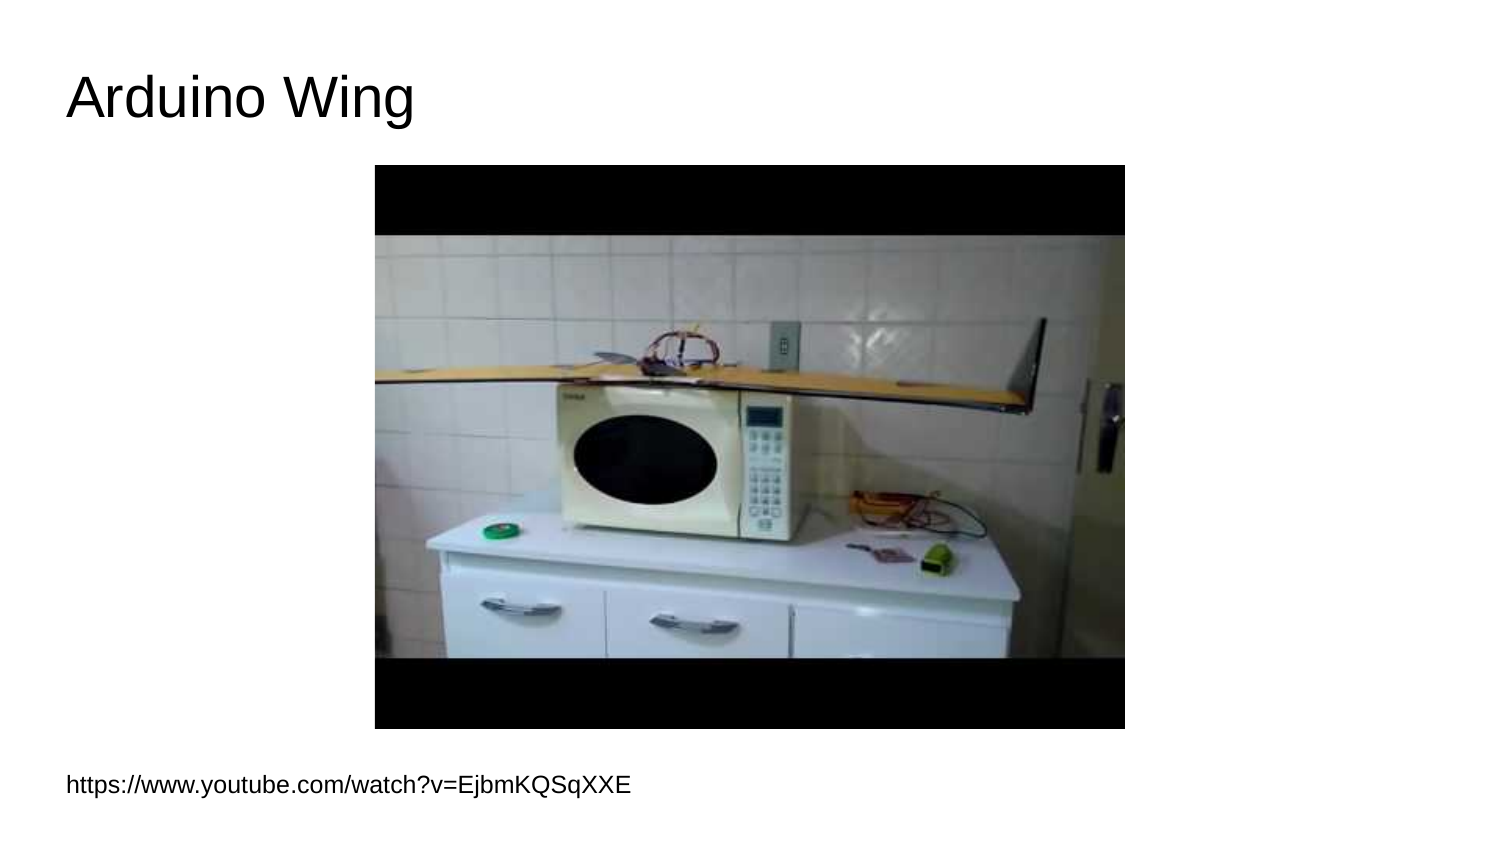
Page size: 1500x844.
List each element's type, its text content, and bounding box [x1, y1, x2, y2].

list https://www.youtube.com/watch?v=EjbmKQSqXXE [51, 753, 1449, 789]
text_box [374, 165, 1125, 729]
title Arduino Wing [51, 43, 1449, 138]
